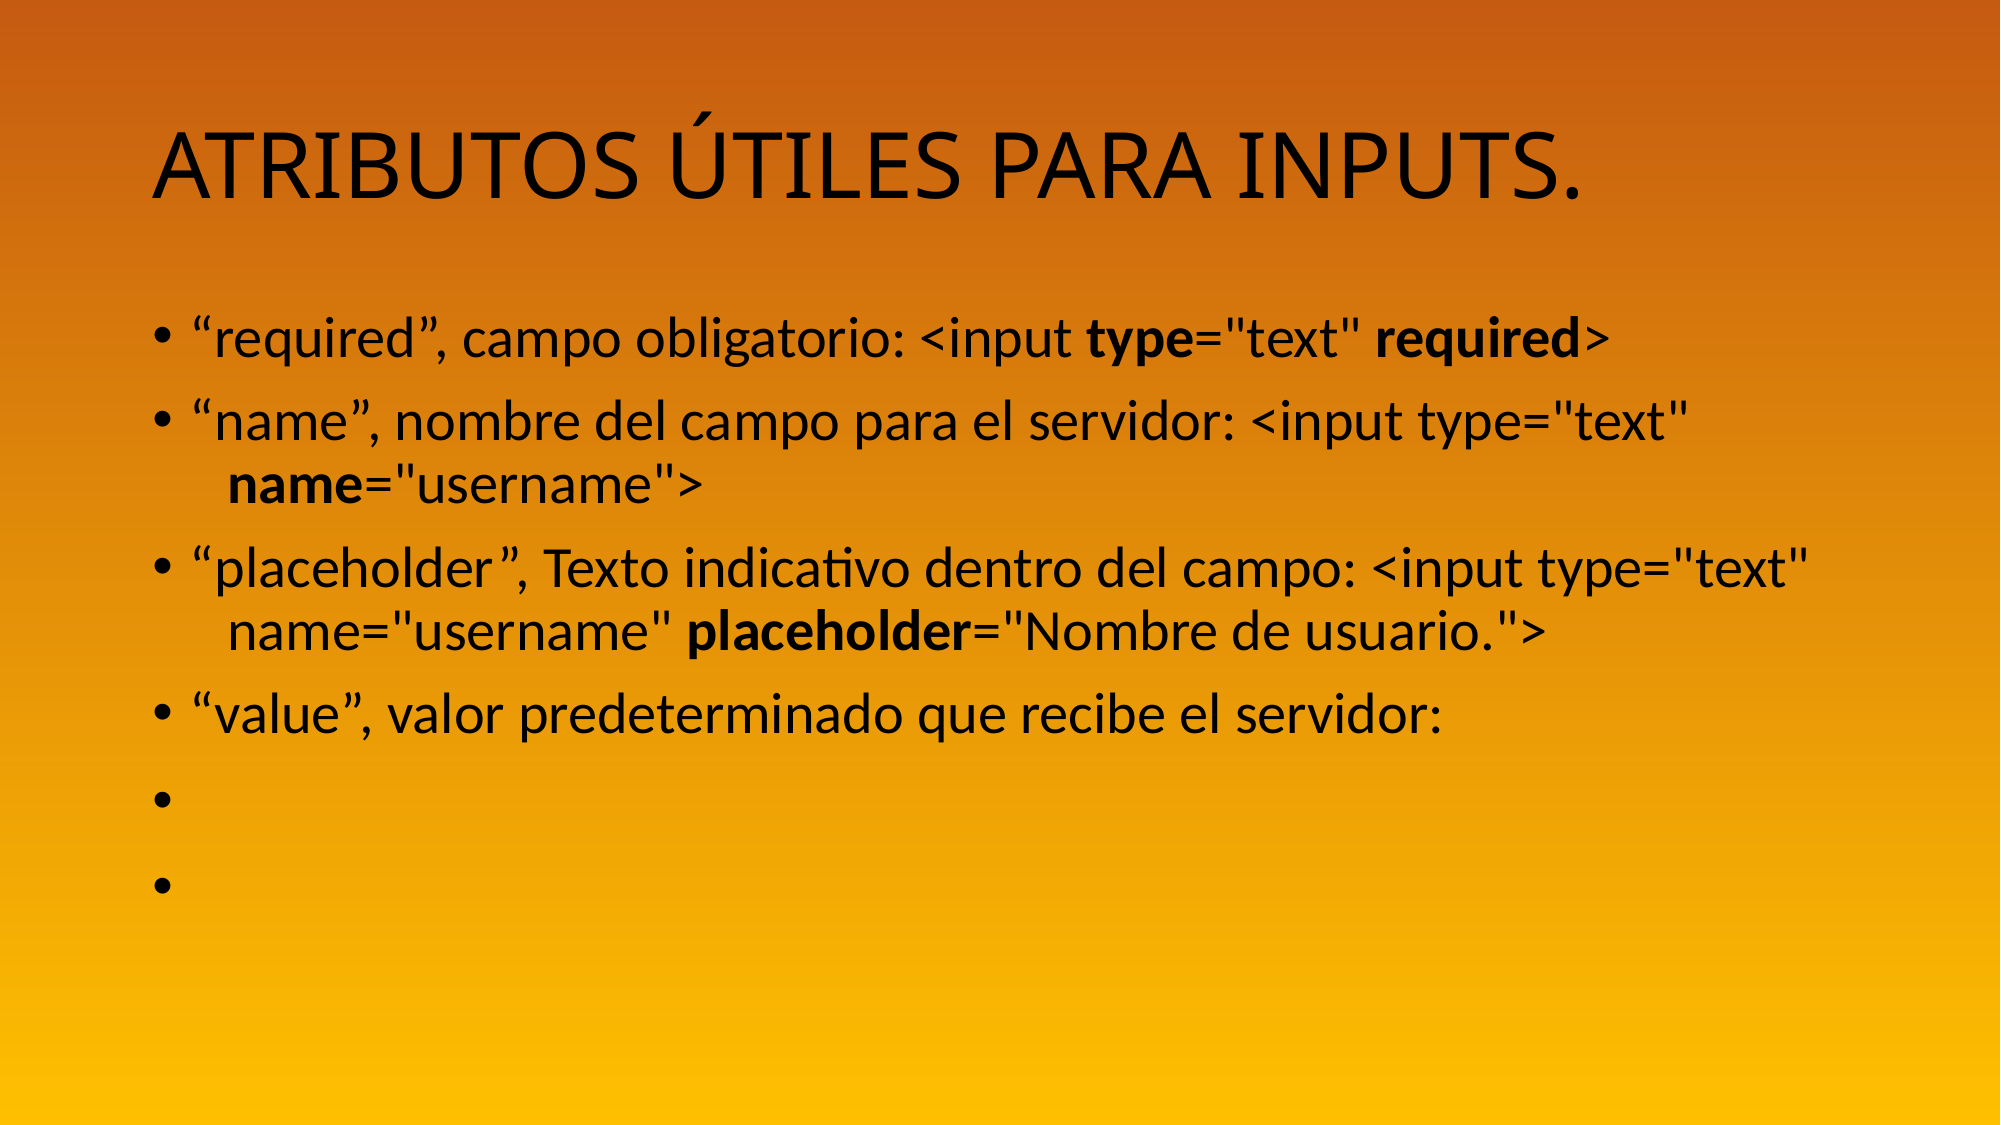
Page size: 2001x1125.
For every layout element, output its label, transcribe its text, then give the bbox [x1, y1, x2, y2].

list “required”, campo obligatorio: <input type="text" required> “name”, nombre del campo para el servidor: <input type="text" name="username"> “placeholder”, Texto indicativo dentro del campo: <input type="text" name="username" placeholder="Nombre de usuario."> “value”, valor predeterminado que recibe el servidor: [137, 299, 1863, 1014]
title ATRIBUTOS ÚTILES PARA INPUTS. [137, 59, 1863, 278]
